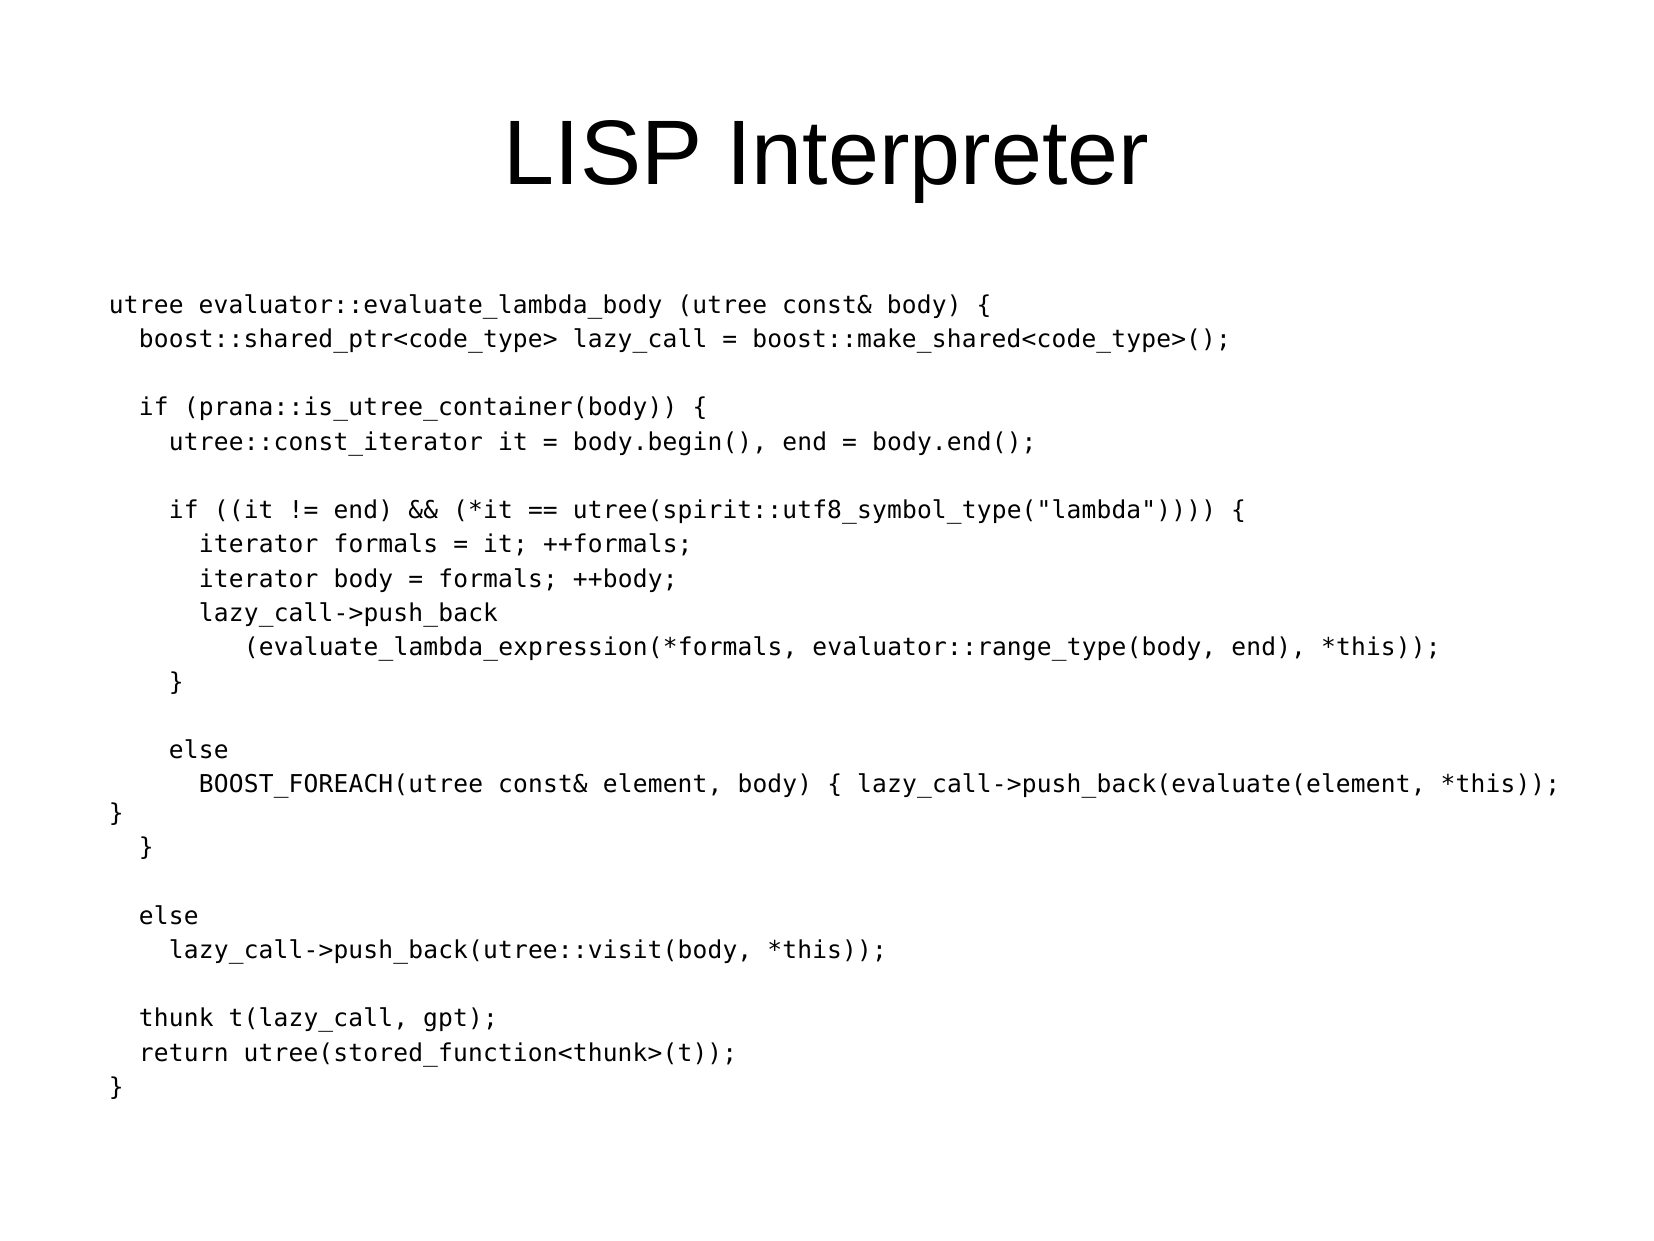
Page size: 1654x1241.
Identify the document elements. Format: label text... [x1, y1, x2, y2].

list utree evaluator::evaluate_lambda_body (utree const& body) { boost::shared_ptr<code_type> lazy_call = boost::make_shared<code_type>(); if (prana::is_utree_container(body)) { utree::const_iterator it = body.begin(), end = body.end(); if ((it != end) && (*it == utree(spirit::utf8_symbol_type("lambda")))) { iterator formals = it; ++formals; iterator body = formals; ++body; lazy_call->push_back (evaluate_lambda_expression(*formals, evaluator::range_type(body, end), *this)); } else BOOST_FOREACH(utree const& element, body) { lazy_call->push_back(evaluate(element, *this)); } } else lazy_call->push_back(utree::visit(body, *this)); thunk t(lazy_call, gpt); return utree(stored_function<thunk>(t)); } [82, 290, 1571, 1109]
title LISP Interpreter [82, 49, 1571, 257]
